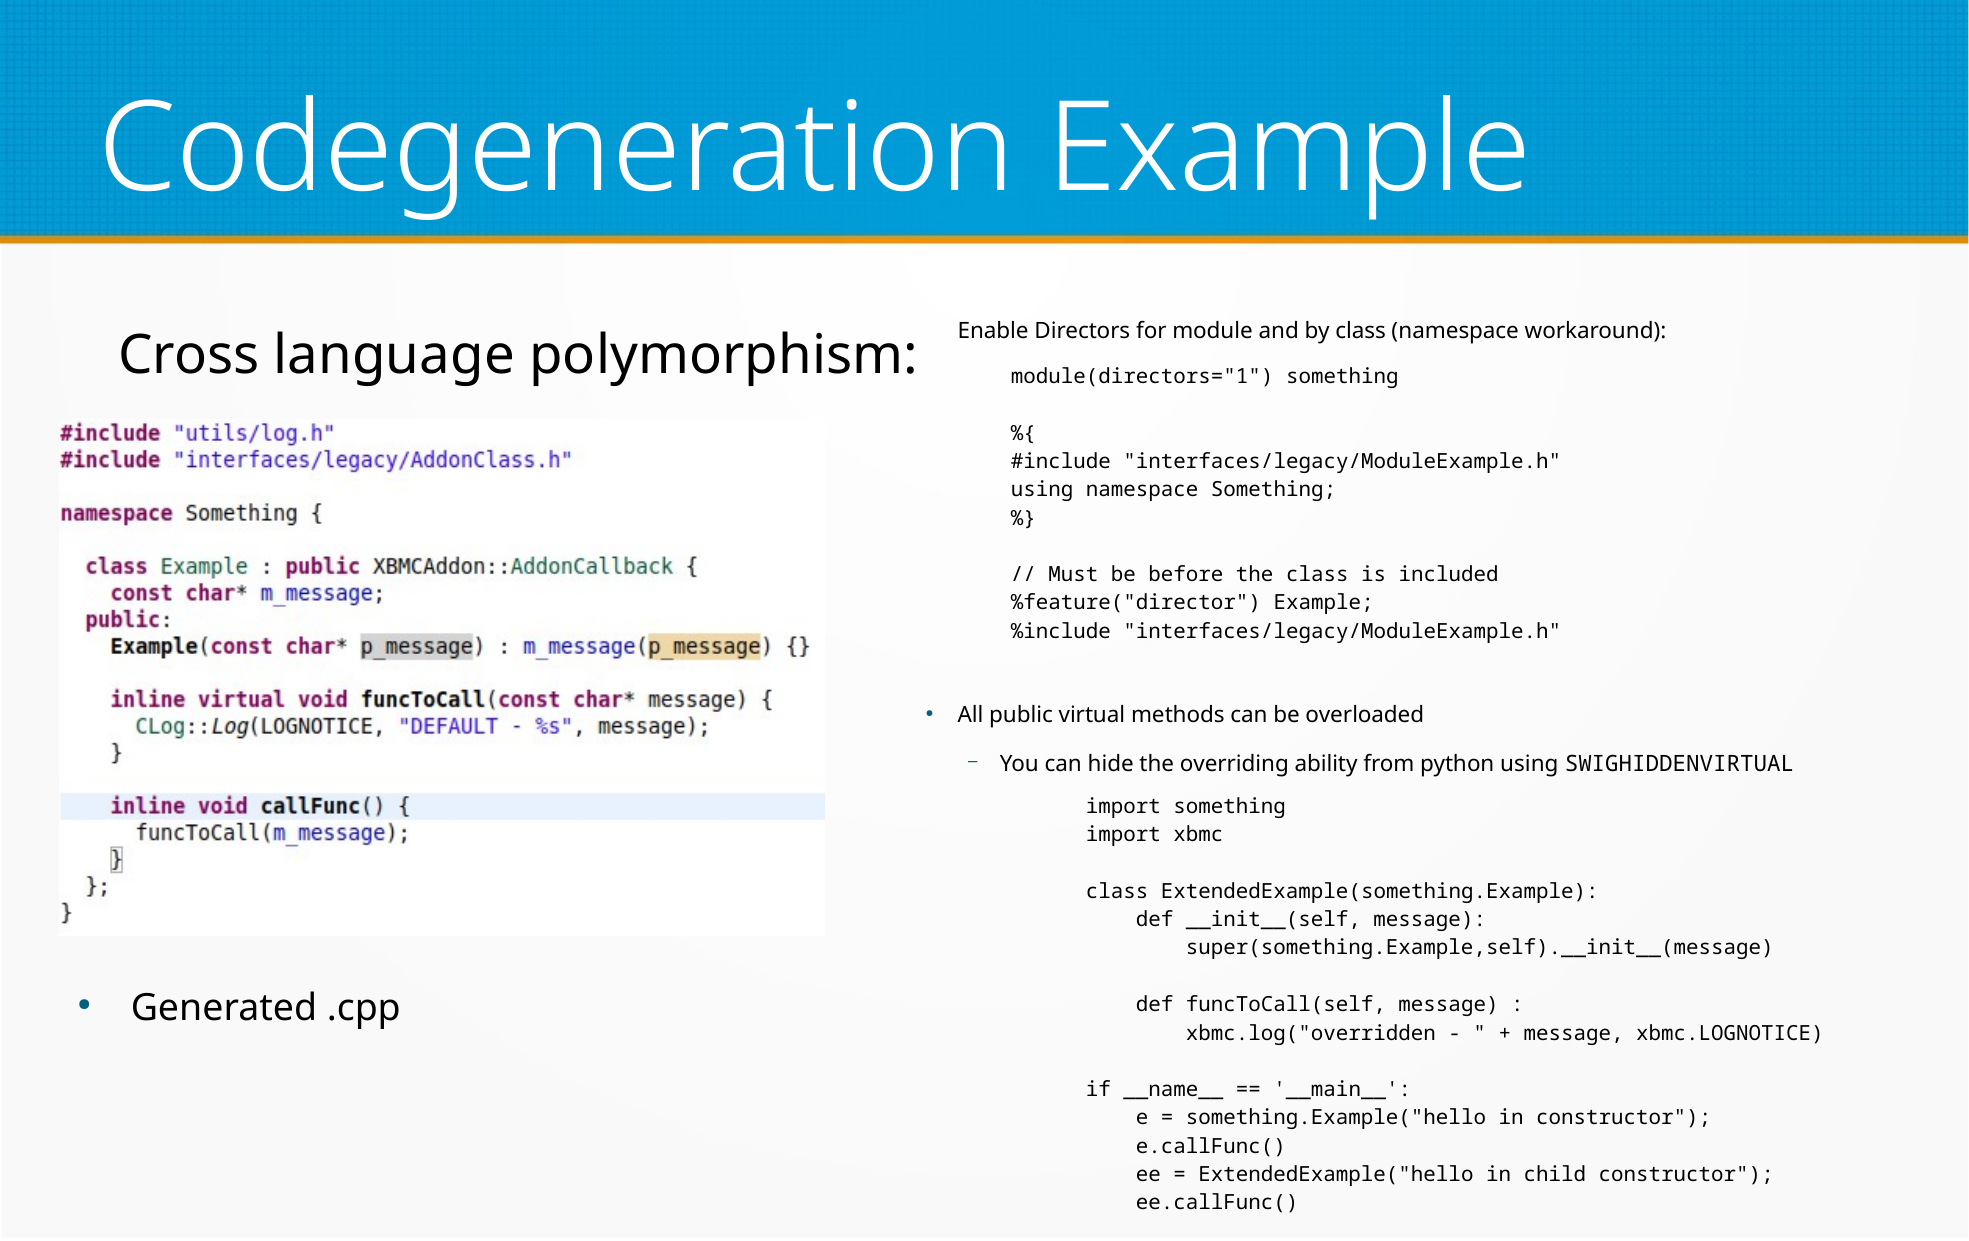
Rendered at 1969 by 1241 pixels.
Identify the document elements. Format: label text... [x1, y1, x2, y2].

text_box import something import xbmc class ExtendedExample(something.Example): def __init__(self, message): super(something.Example,self).__init__(message) def funcToCall(self, message) : xbmc.log("overridden - " + message, xbmc.LOGNOTICE) if __name__ == '__main__': e = something.Example("hello in constructor"); e.callFunc() ee = ExtendedExample("hello in child constructor"); ee.callFunc() [1079, 805, 1890, 1230]
text_box module(directors="1") something %{ #include "interfaces/legacy/ModuleExample.h" using namespace Something; %} // Must be before the class is included %feature("director") Example; %include "interfaces/legacy/ModuleExample.h" [1004, 375, 1725, 630]
picture [0, 233, 1969, 1241]
list Cross language polymorphism: [59, 314, 914, 390]
title Codegeneration Example [98, 19, 1870, 227]
list Enable Directors for module and by class (namespace workaround): All public virtual methods can be overloaded You can hide the overriding ability from python using SWIGHIDDENVIRTUAL [914, 314, 1950, 780]
list Generated .cpp [59, 899, 1079, 1170]
